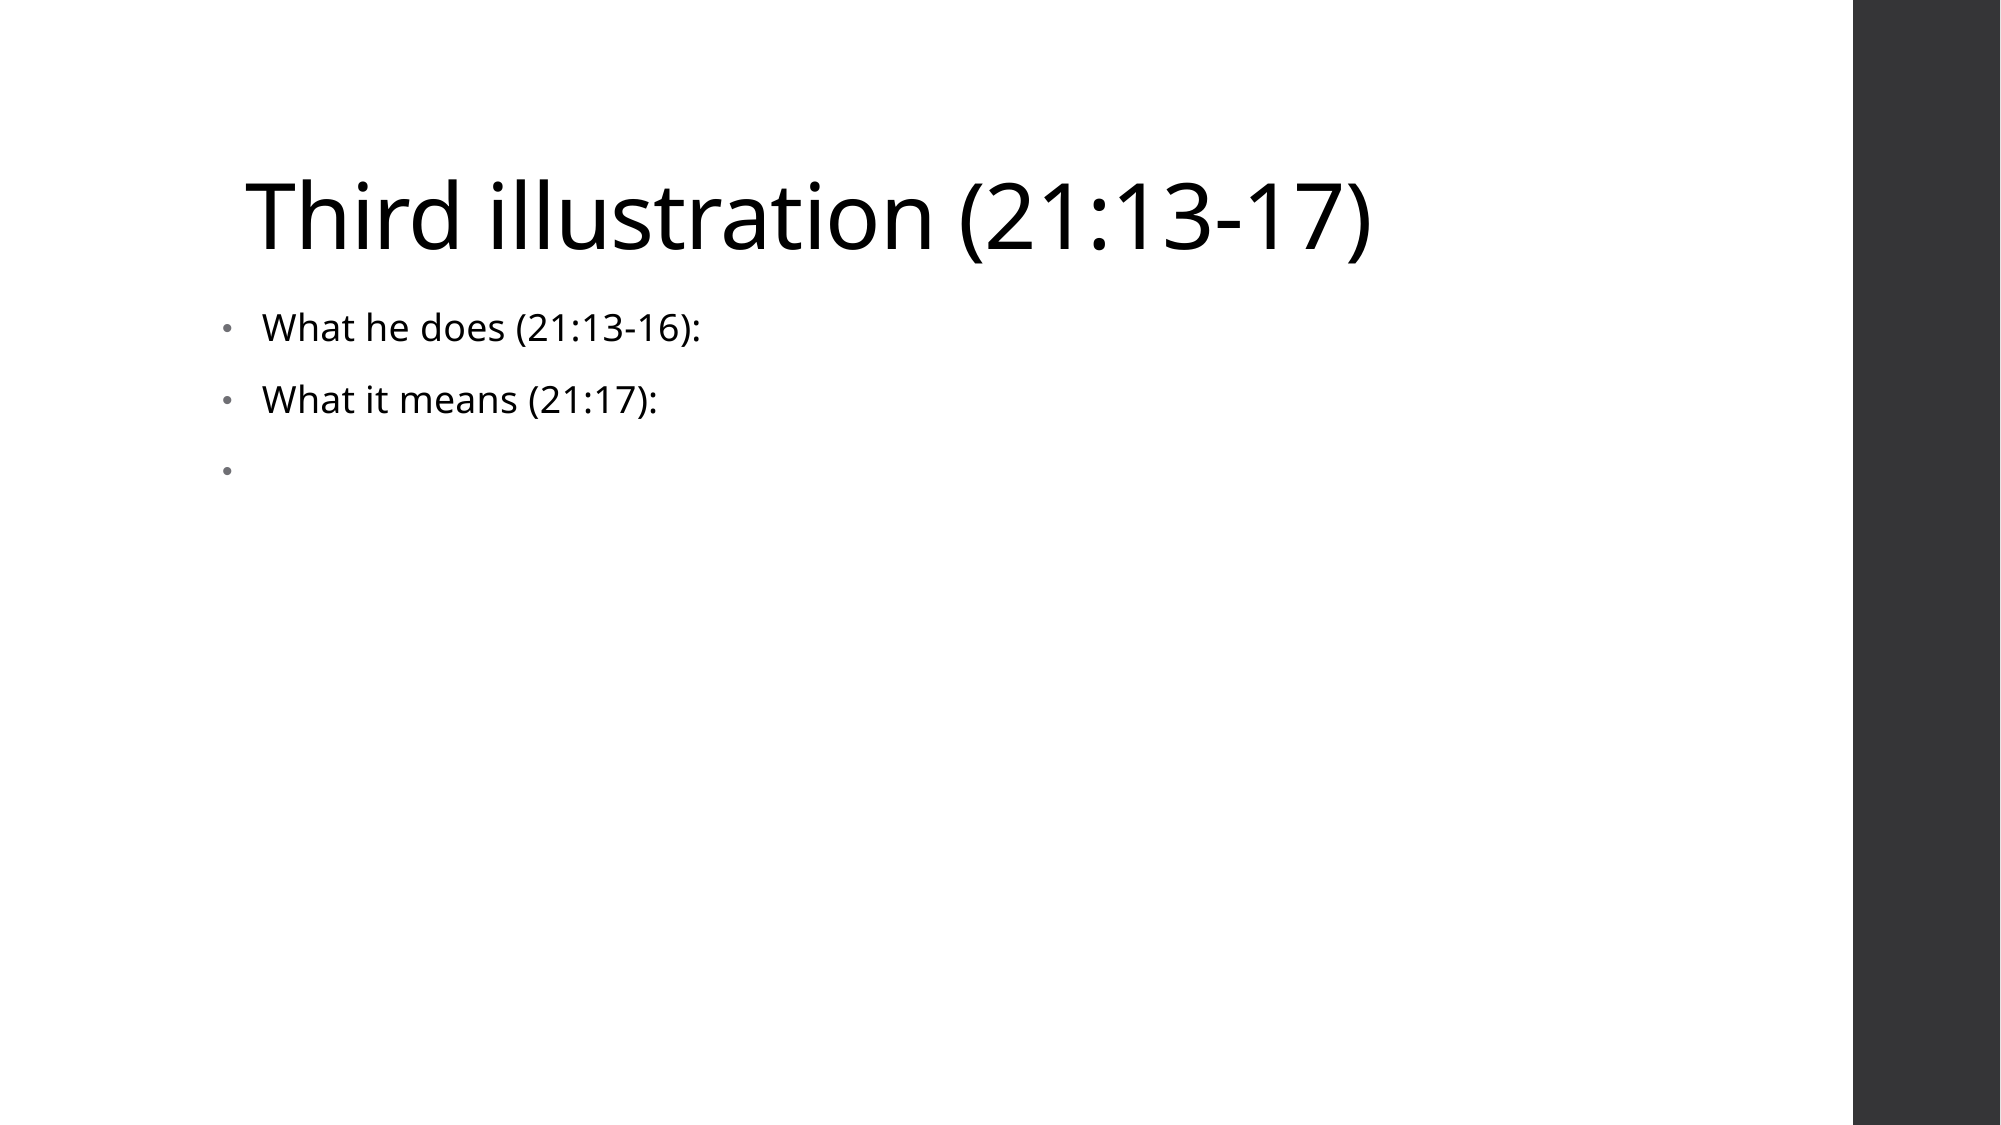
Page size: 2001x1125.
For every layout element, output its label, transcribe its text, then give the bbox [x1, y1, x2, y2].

list What he does (21:13-16): What it means (21:17): [206, 299, 1617, 1014]
title Third illustration (21:13-17) [206, 60, 1797, 278]
